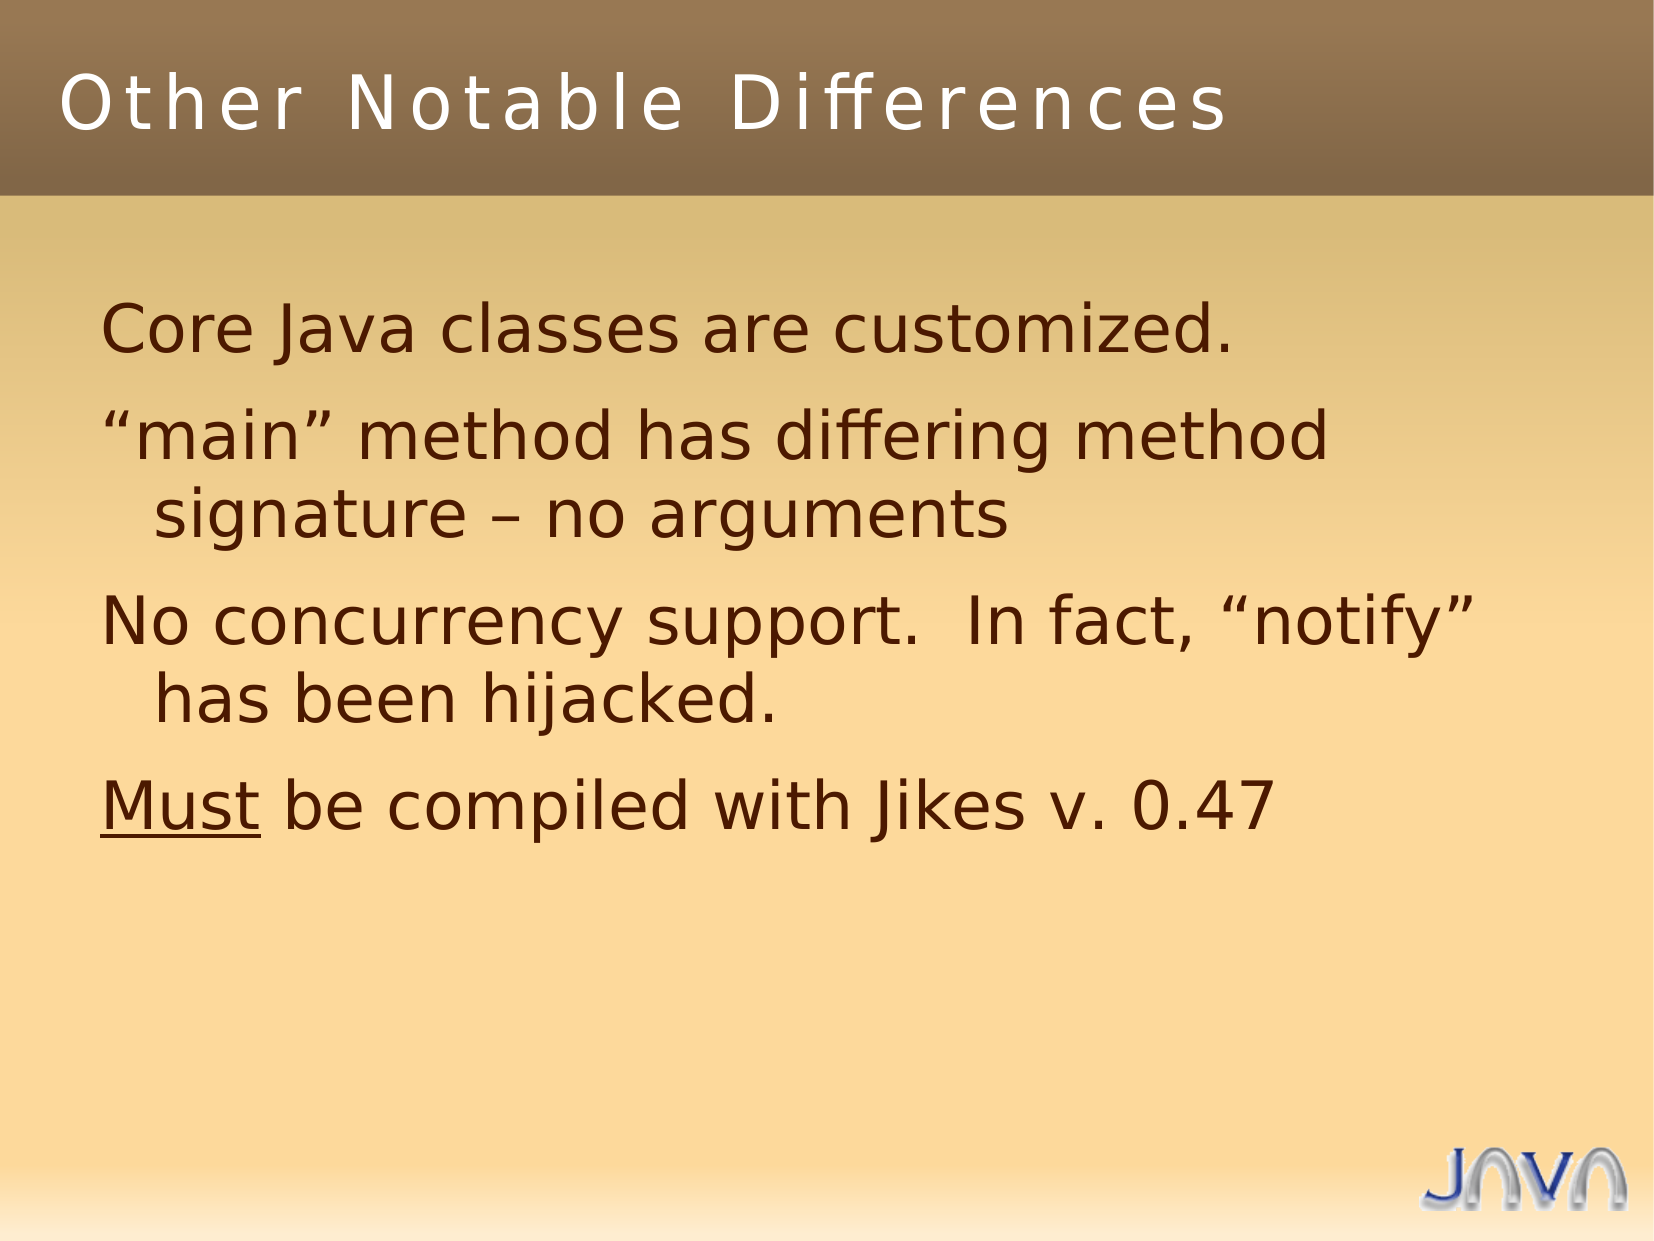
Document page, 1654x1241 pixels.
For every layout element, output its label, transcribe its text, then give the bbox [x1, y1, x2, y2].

picture [0, 0, 1654, 1241]
title Other Notable Differences [59, 36, 1595, 171]
list Core Java classes are customized. “main” method has differing method signature – no arguments No concurrency support. In fact, “notify” has been hijacked. Must be compiled with Jikes v. 0.47 [82, 290, 1571, 1094]
